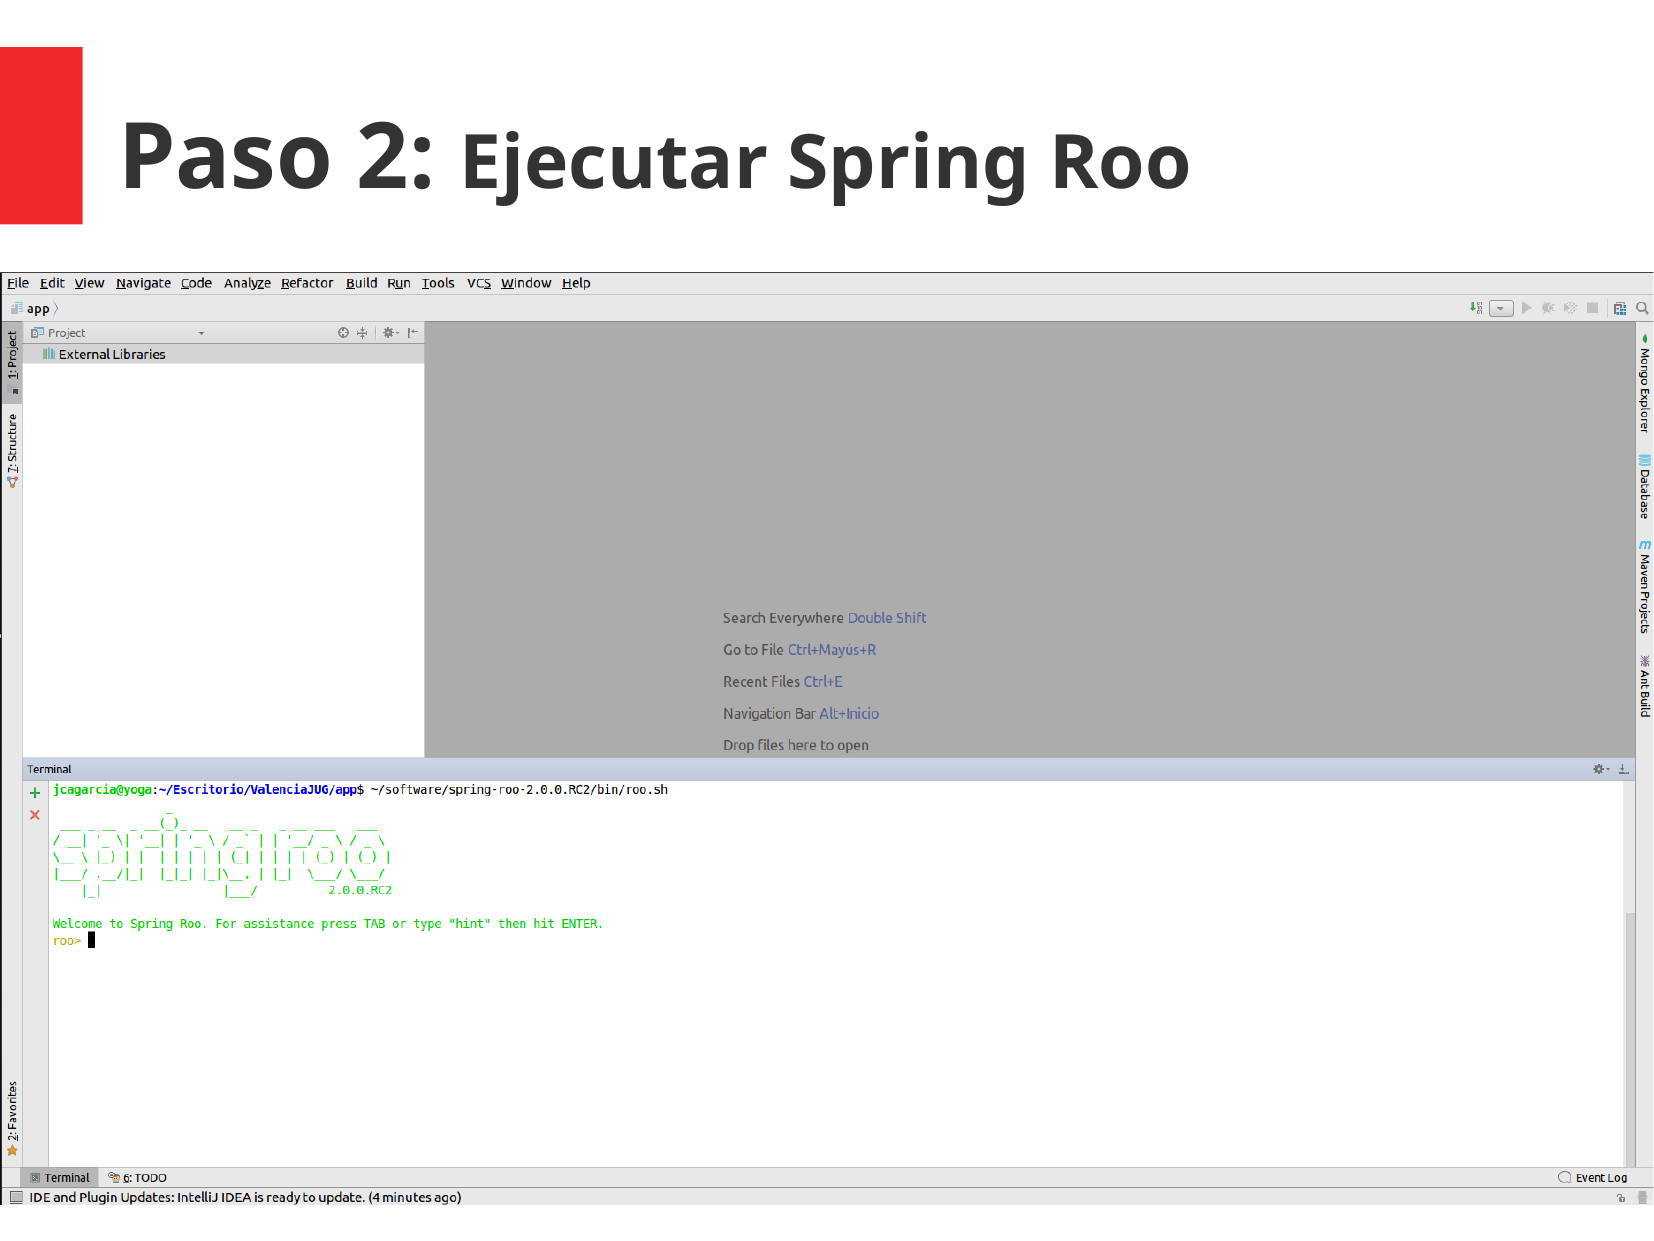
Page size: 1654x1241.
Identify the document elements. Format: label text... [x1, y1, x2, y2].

picture [0, 272, 1654, 1205]
title Paso 2: Ejecutar Spring Roo [118, 49, 1571, 257]
